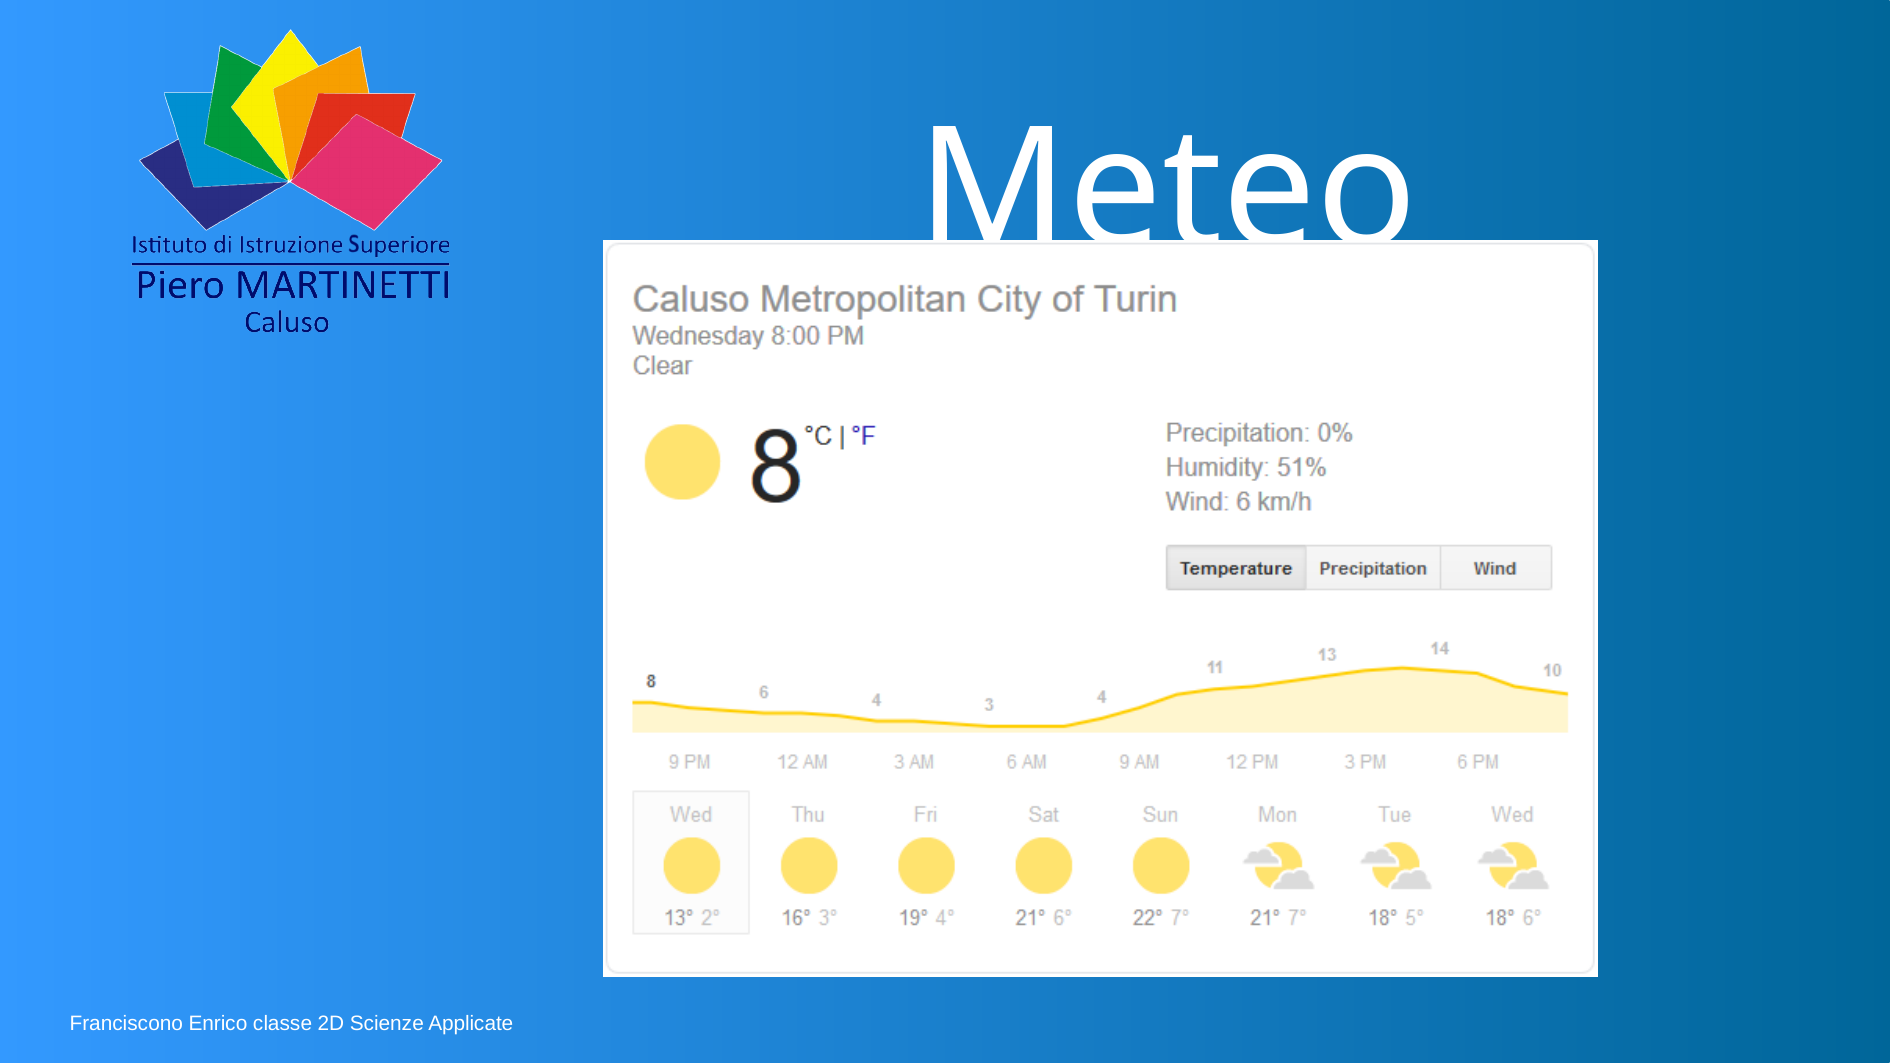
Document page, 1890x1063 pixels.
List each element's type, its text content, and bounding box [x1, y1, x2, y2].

text_box Franciscono Enrico classe 2D Scienze Applicate [54, 1004, 628, 1063]
picture [603, 240, 1598, 977]
picture [0, 23, 591, 355]
text_box Meteo [591, 59, 1760, 268]
